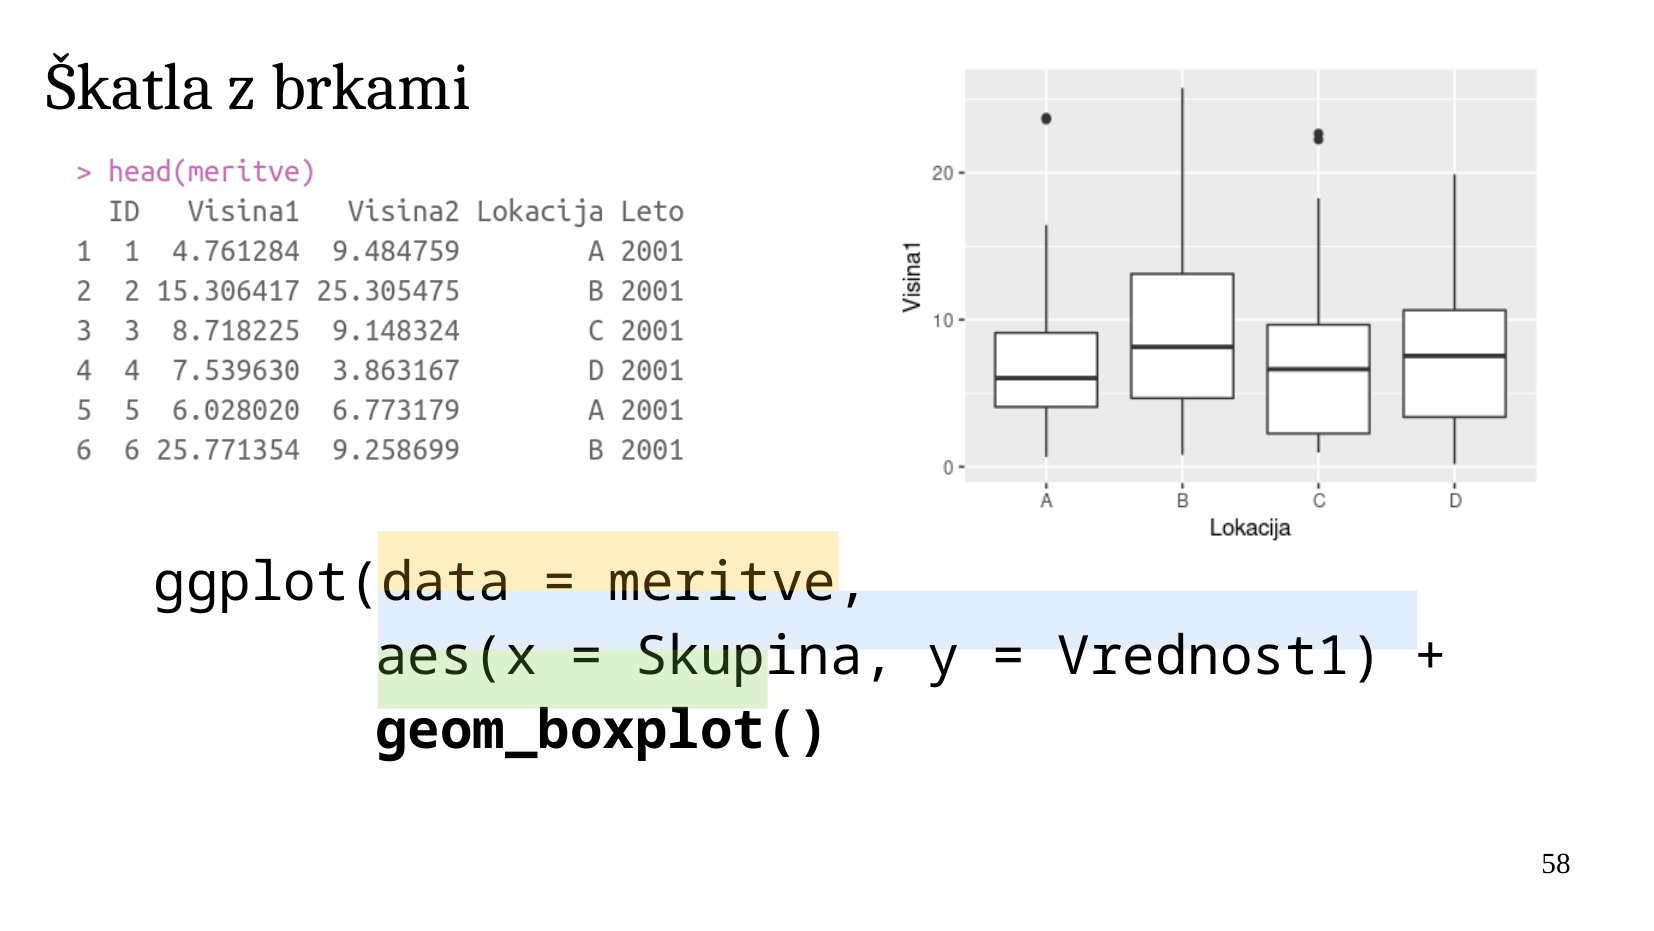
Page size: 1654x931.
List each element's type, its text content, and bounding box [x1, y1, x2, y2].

text_box [377, 649, 768, 709]
text_box [377, 531, 839, 591]
picture [70, 155, 697, 473]
list ggplot(data = meritve, aes(x = Skupina, y = Vrednost1) + geom_boxplot() [82, 542, 1571, 886]
picture [892, 58, 1548, 553]
title Škatla z brkami [46, 33, 1535, 142]
